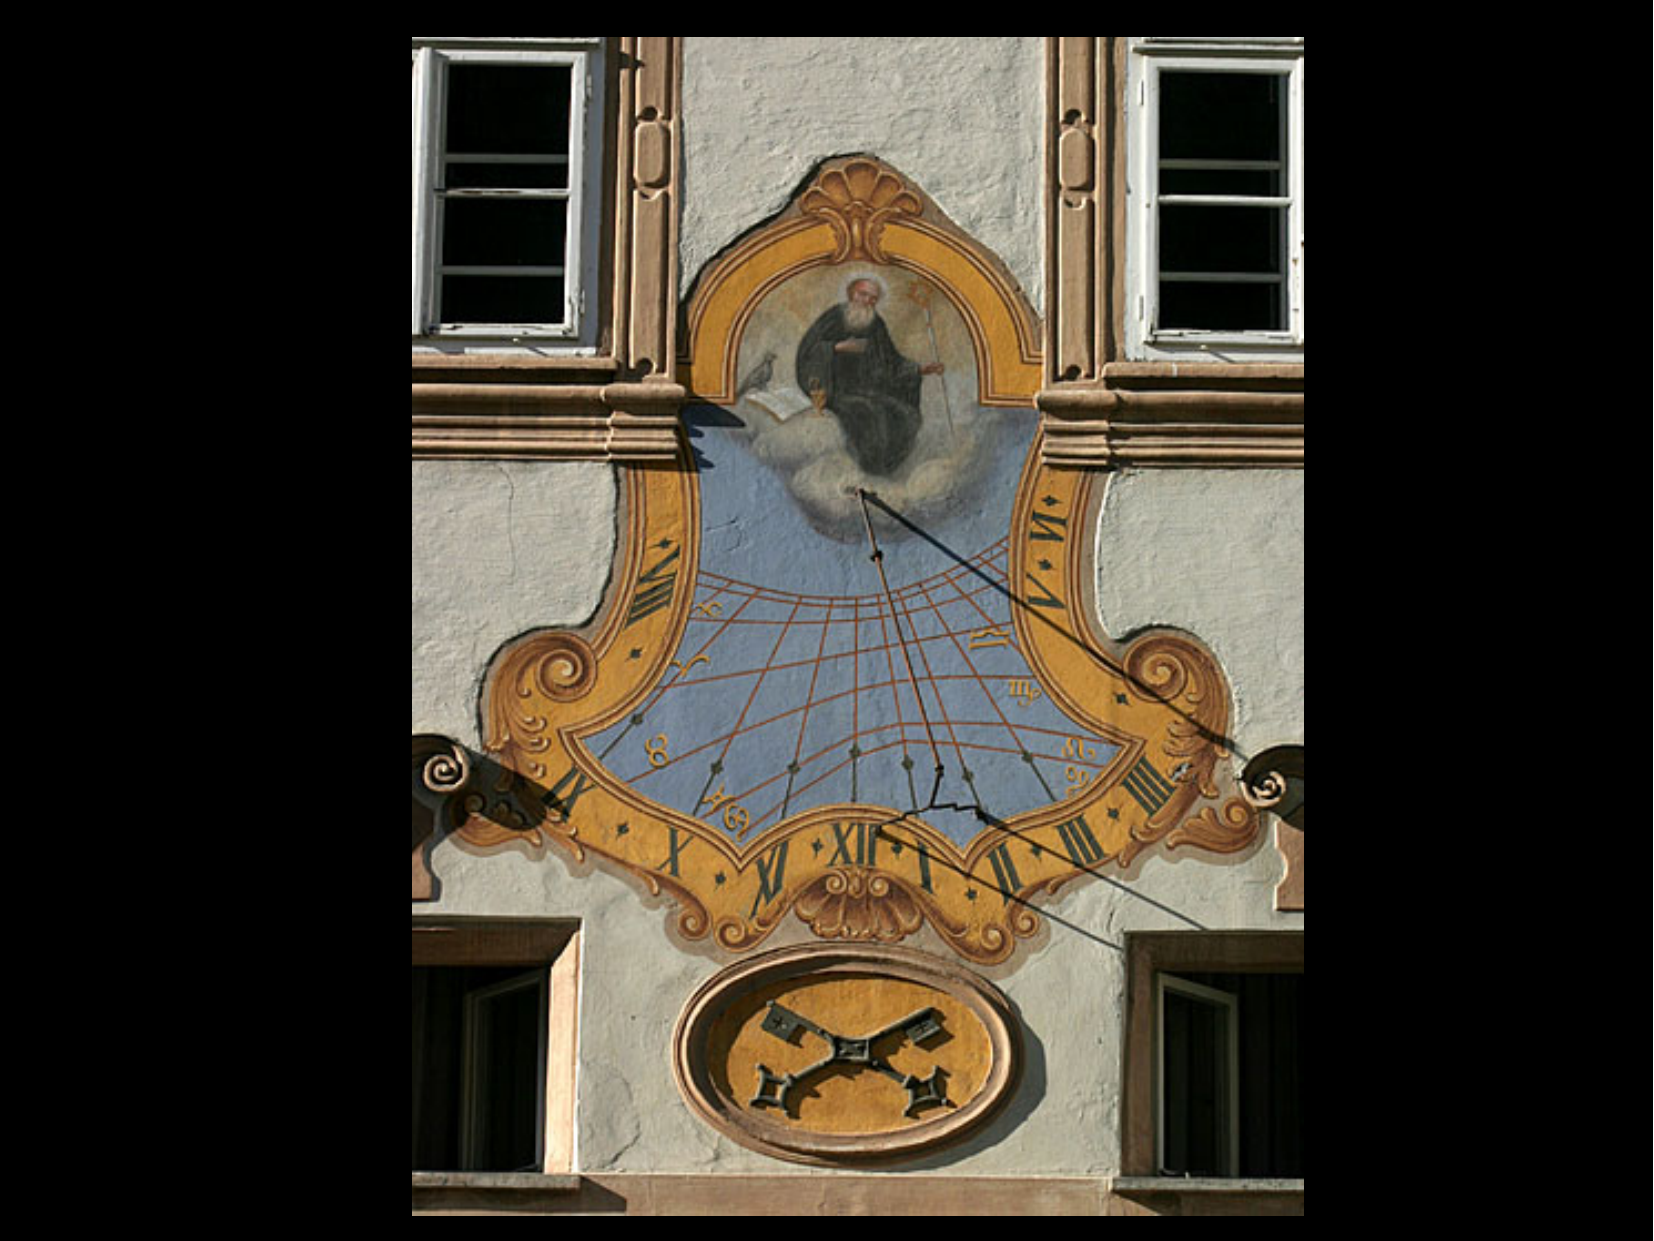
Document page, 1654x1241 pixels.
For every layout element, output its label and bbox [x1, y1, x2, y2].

picture [412, 37, 1304, 1216]
